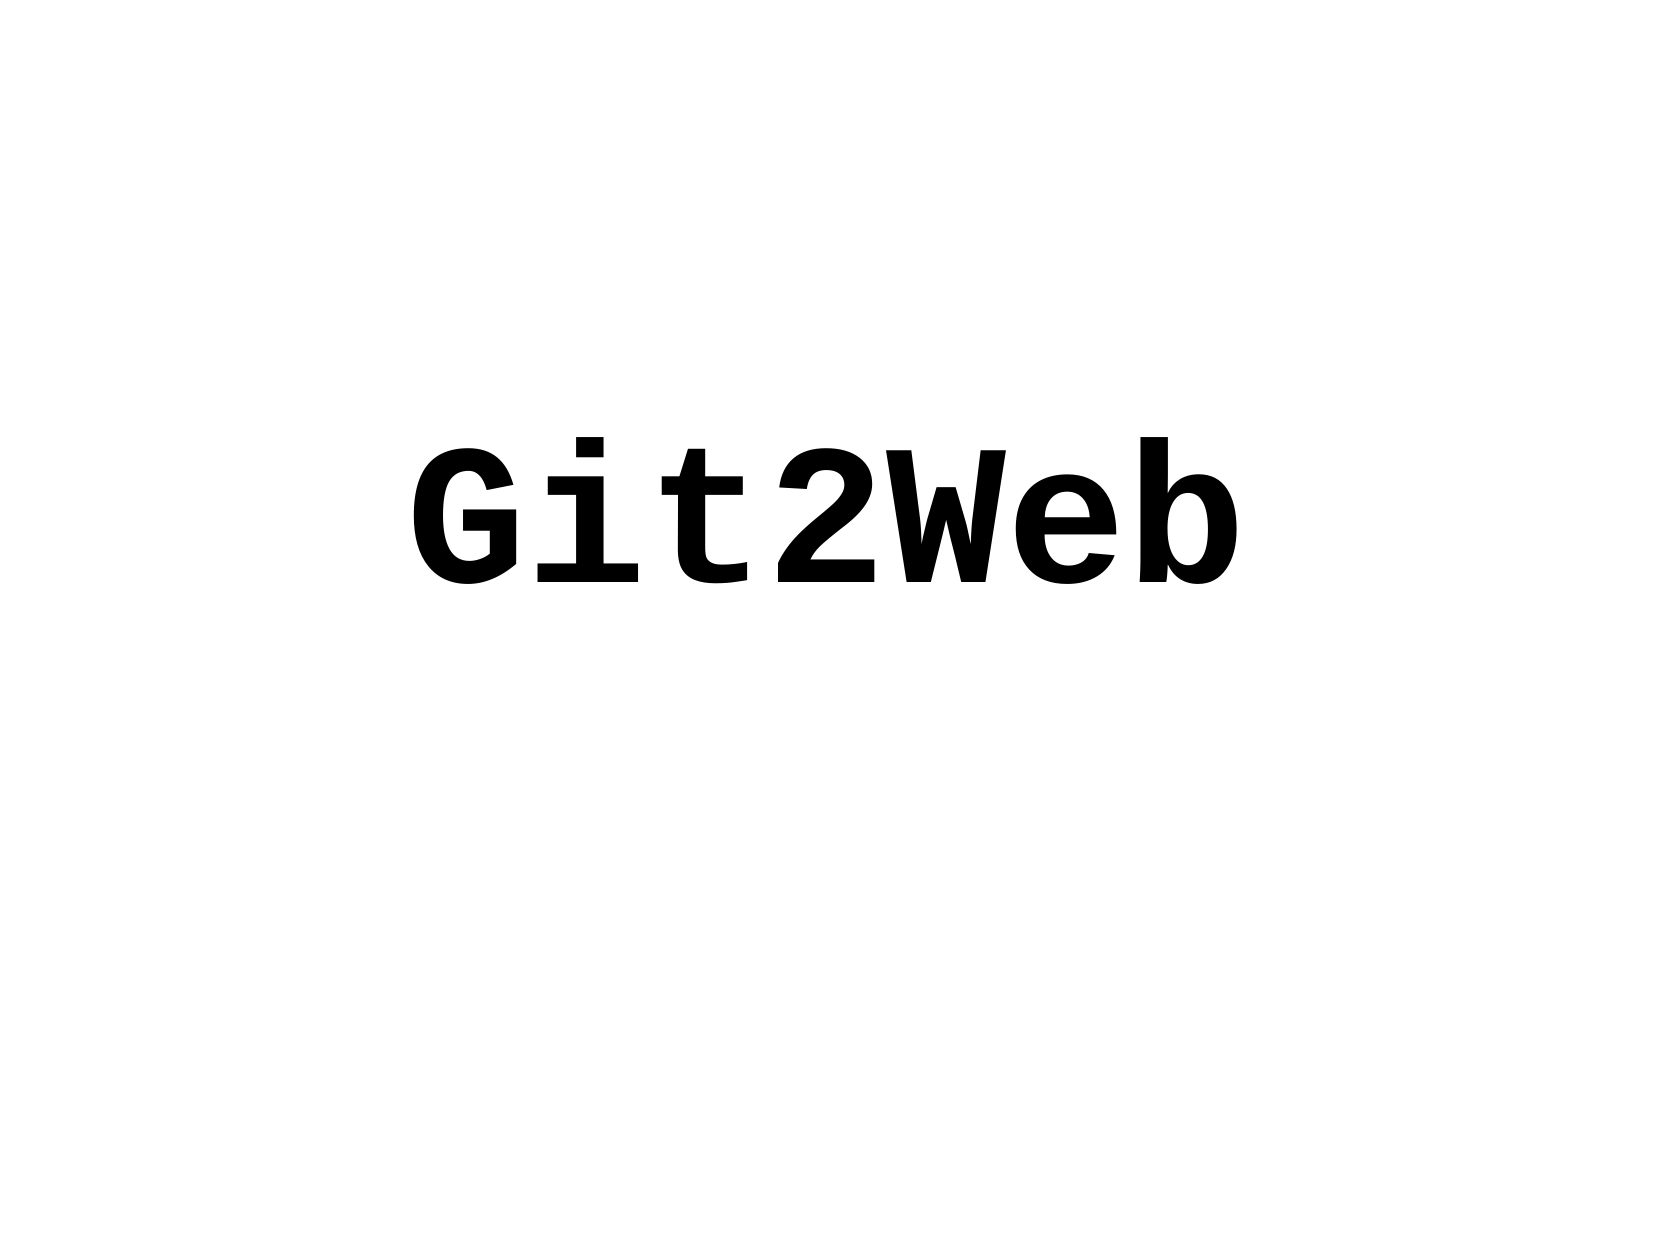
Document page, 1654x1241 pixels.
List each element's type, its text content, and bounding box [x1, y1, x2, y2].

subtitle Git2Web [82, 49, 1571, 1010]
